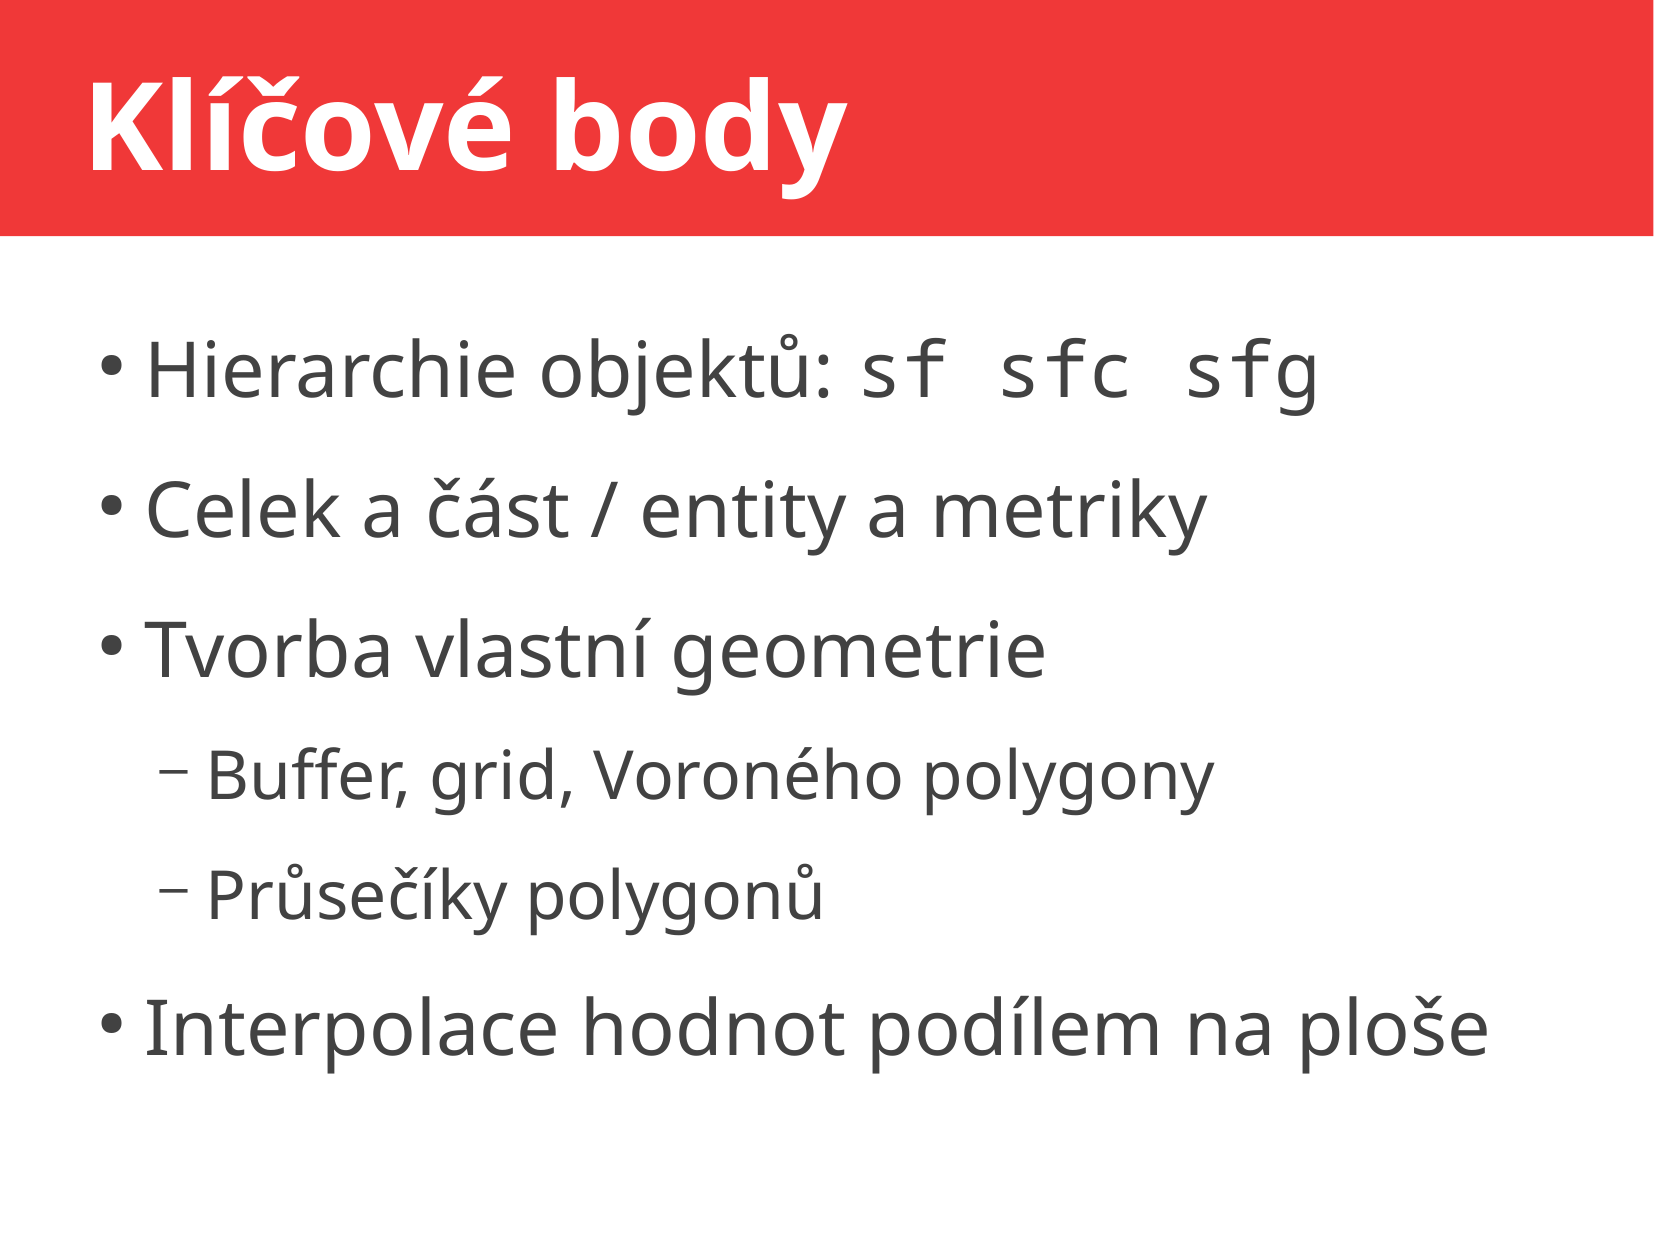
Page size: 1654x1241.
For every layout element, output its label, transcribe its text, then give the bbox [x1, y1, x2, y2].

list Hierarchie objektů: sf sfc sfg Celek a část / entity a metriky Tvorba vlastní geometrie Buffer, grid, Voroného polygony Průsečíky polygonů Interpolace hodnot podílem na ploše [82, 314, 1563, 1080]
title Klíčové body [82, 19, 1571, 227]
